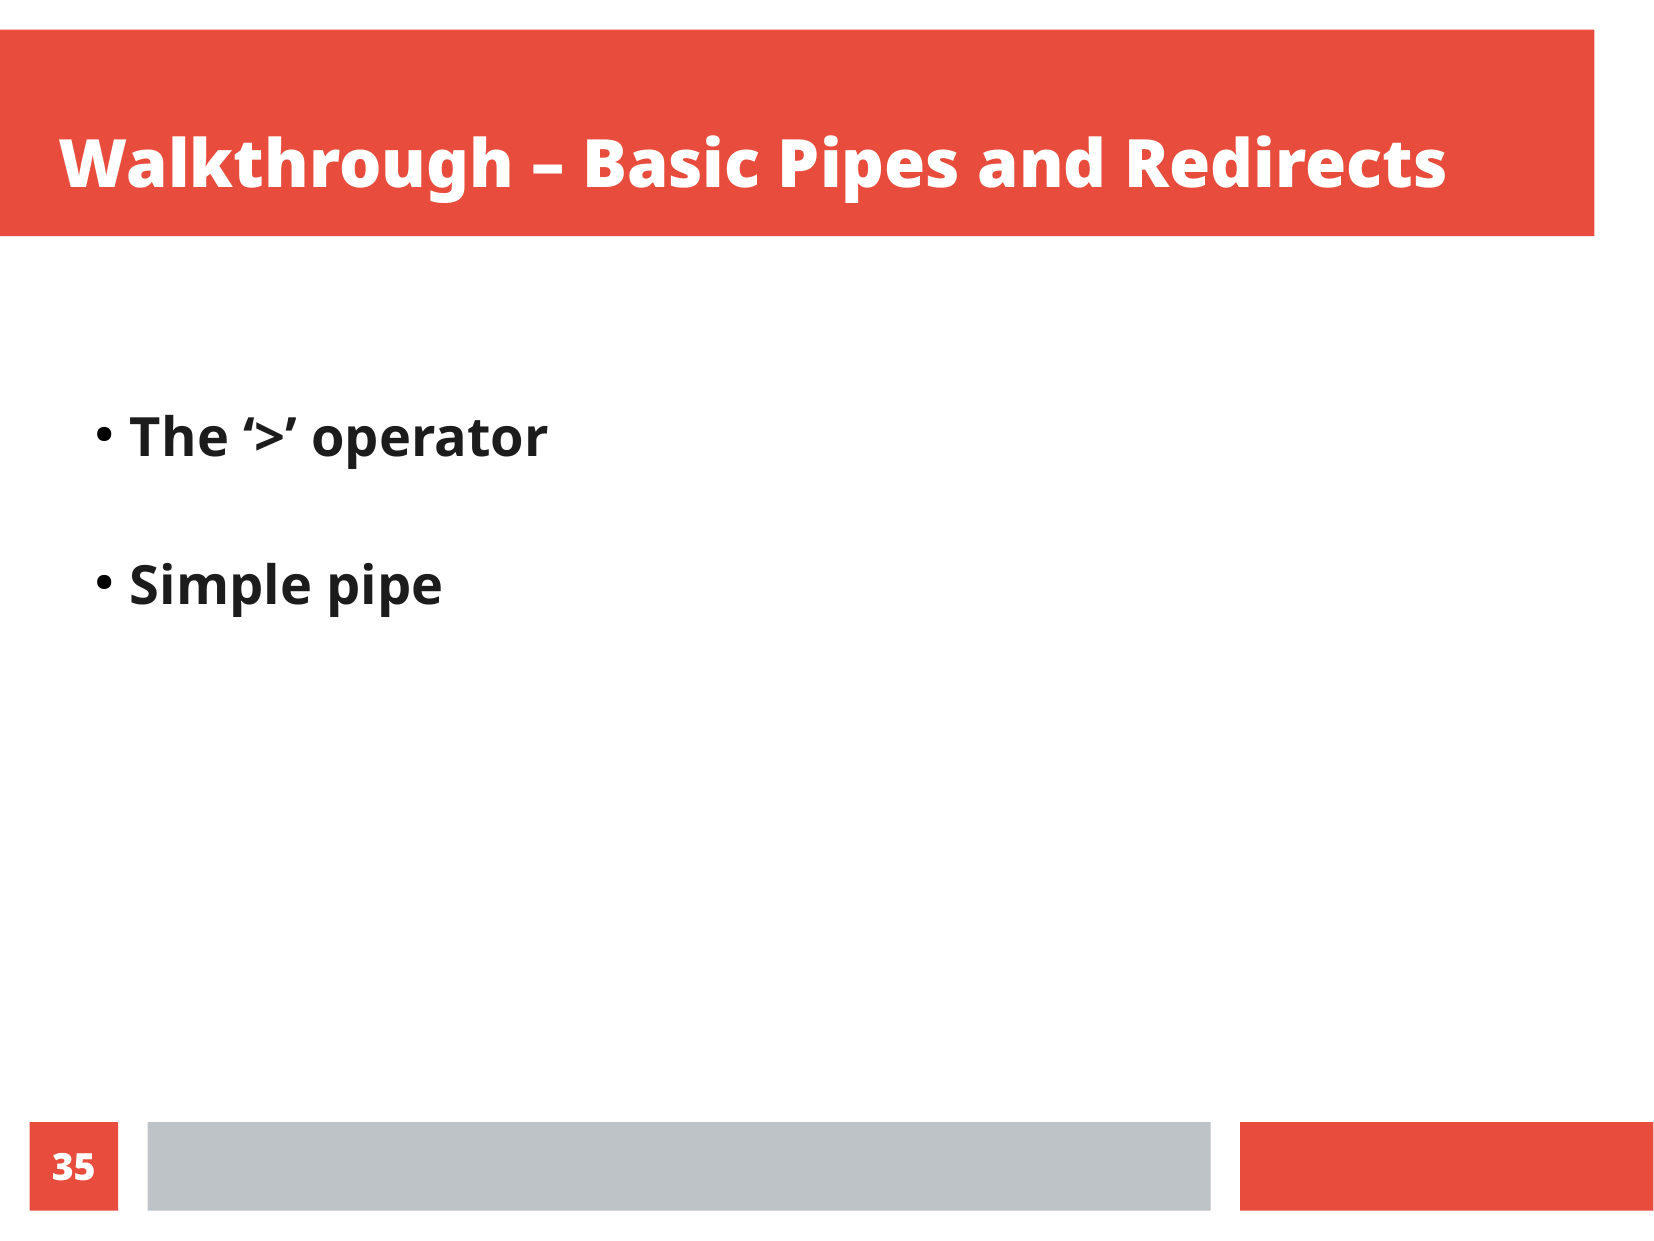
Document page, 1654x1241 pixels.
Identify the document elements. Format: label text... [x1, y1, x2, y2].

title Walkthrough – Basic Pipes and Redirects [59, 59, 1595, 207]
subtitle The ‘>’ operator Simple pipe [59, 324, 1565, 1093]
